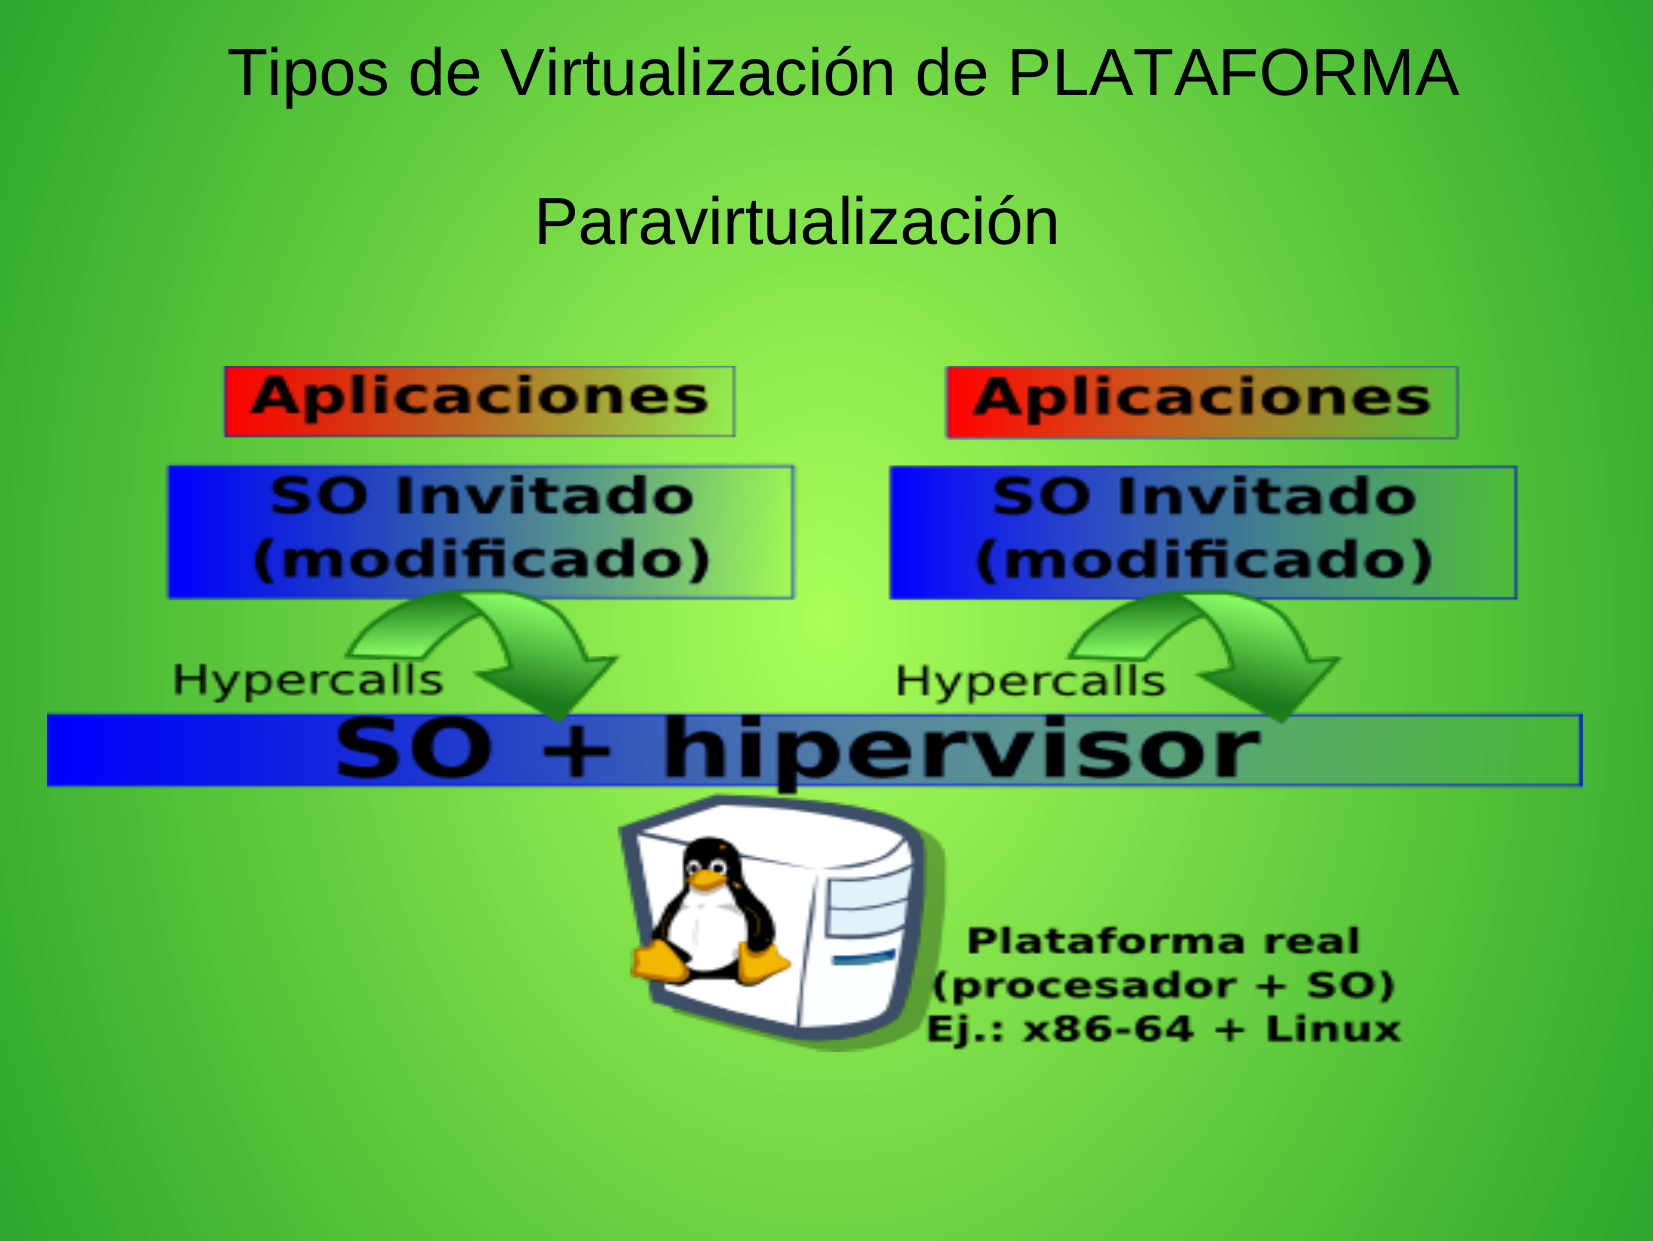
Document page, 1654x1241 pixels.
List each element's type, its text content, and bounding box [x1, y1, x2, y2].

text_box Tipos de Virtualización de PLATAFORMA [212, 28, 1459, 119]
text_box Paravirtualización [519, 177, 1619, 267]
picture [0, 0, 1654, 1241]
